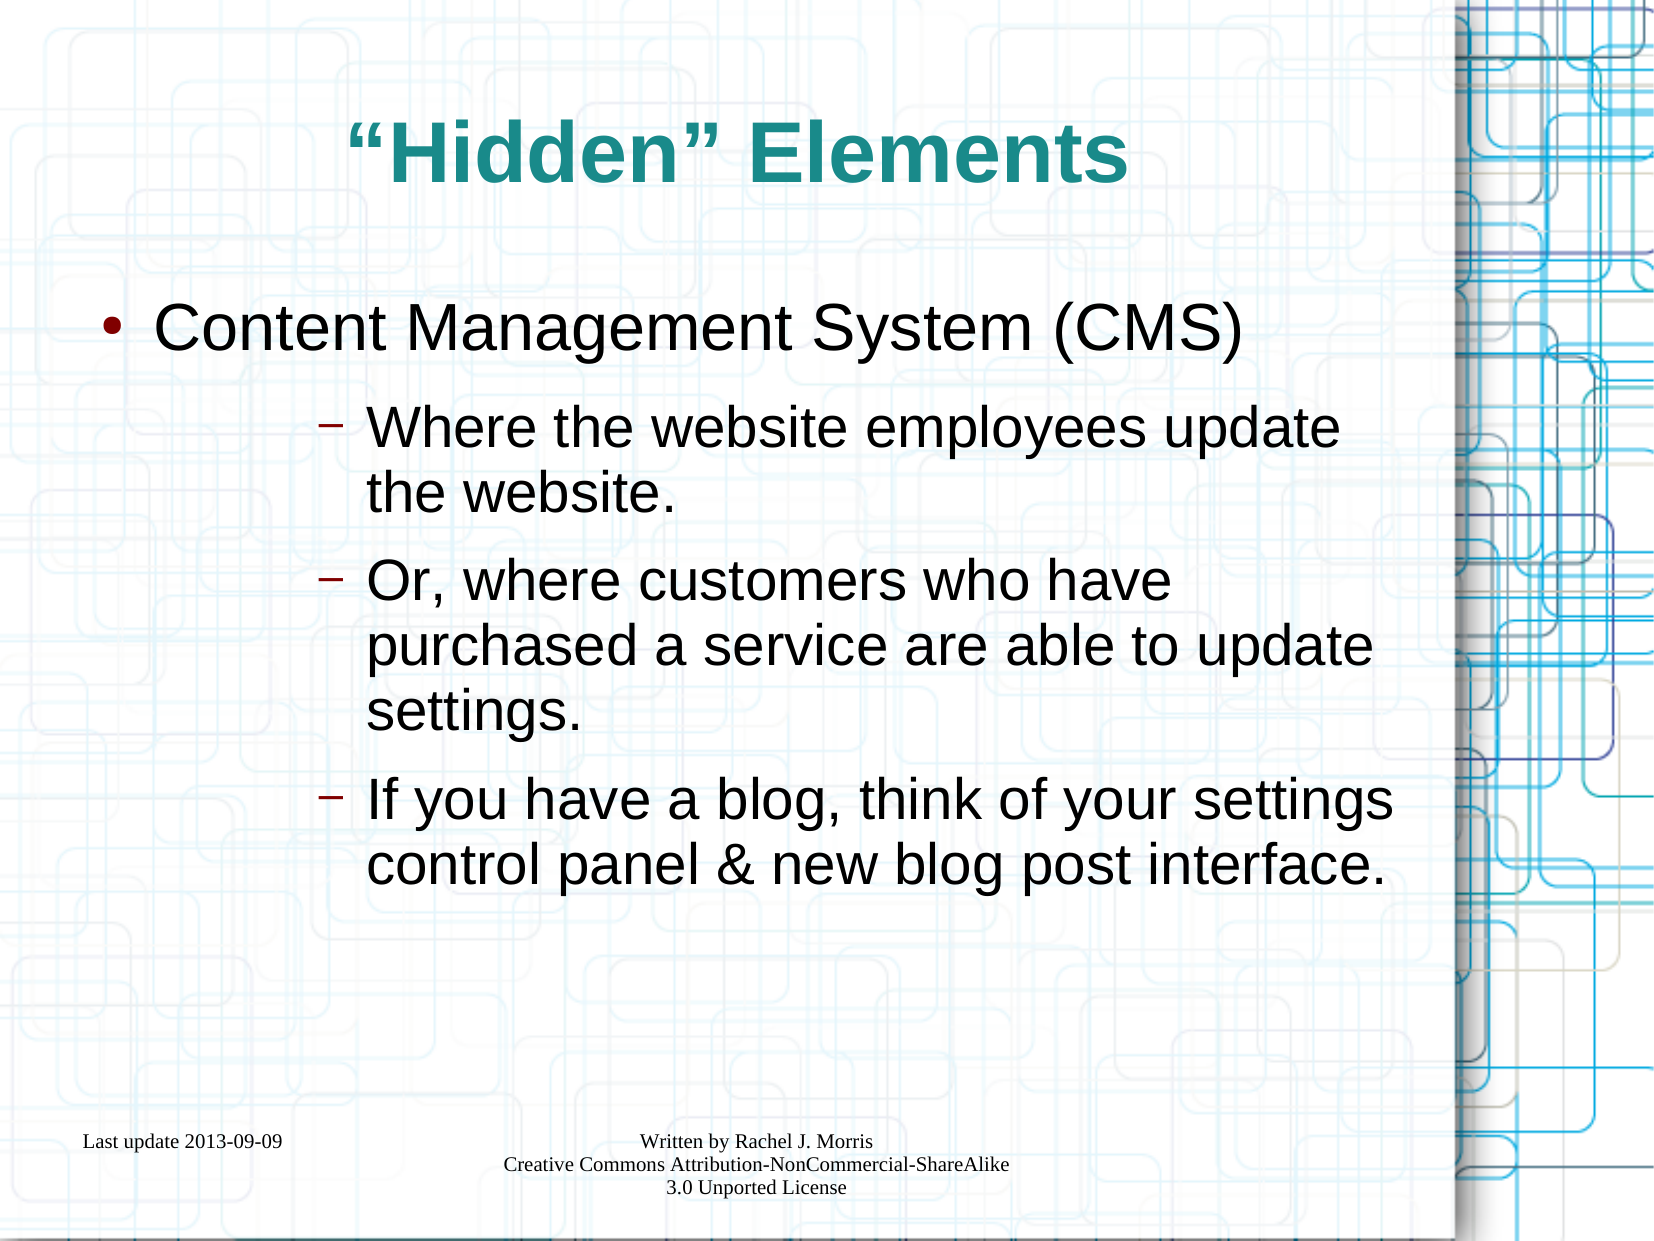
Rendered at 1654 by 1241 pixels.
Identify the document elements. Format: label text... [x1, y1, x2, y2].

picture [0, 0, 1654, 1241]
list Content Management System (CMS) Where the website employees update the website. Or, where customers who have purchased a service are able to update settings. If you have a blog, think of your settings control panel & new blog post interface. [82, 290, 1418, 1010]
title “Hidden” Elements [59, 49, 1418, 257]
